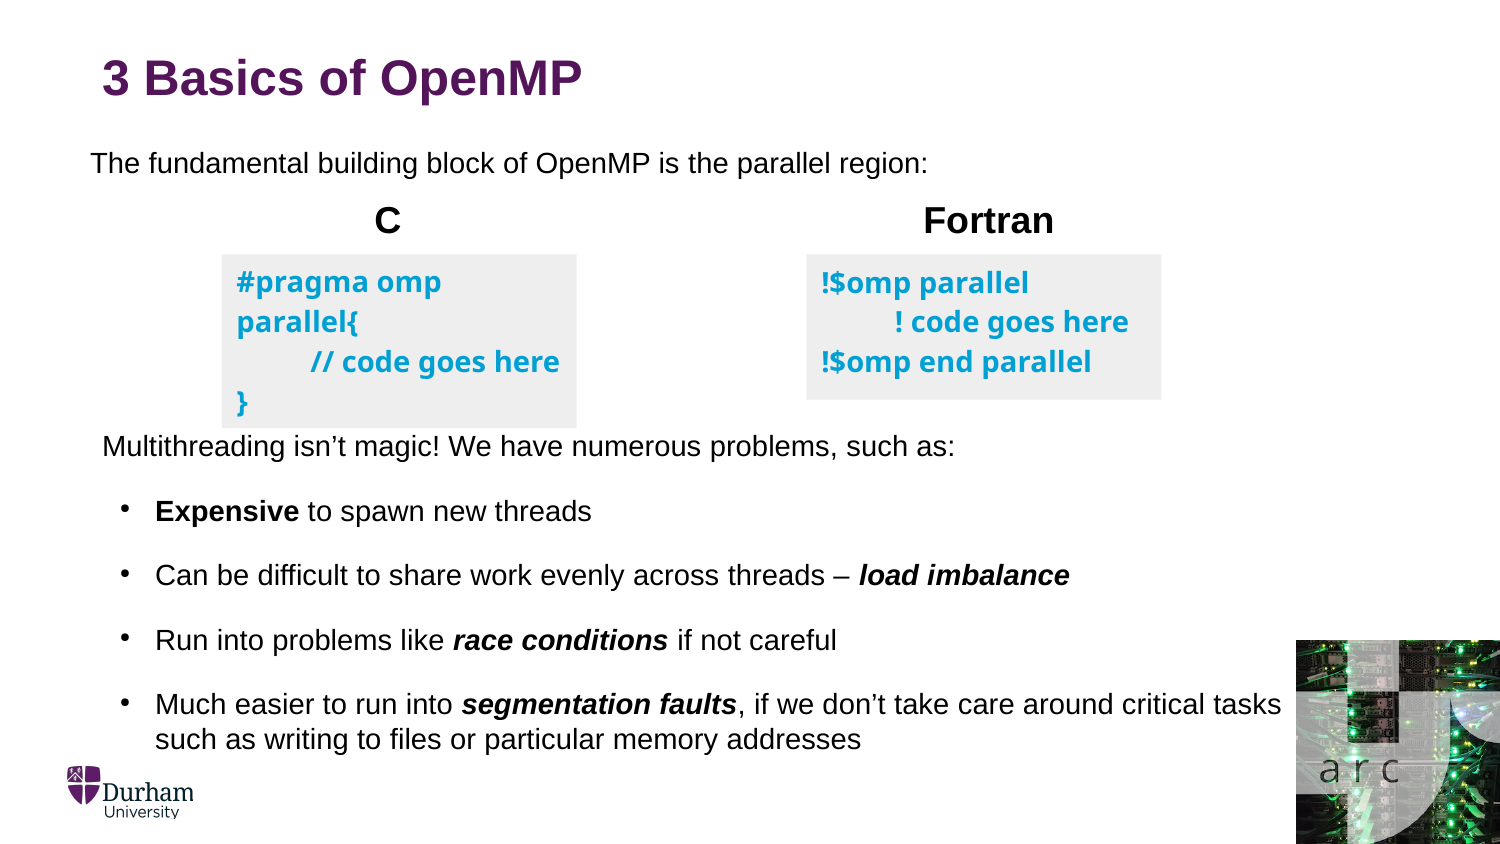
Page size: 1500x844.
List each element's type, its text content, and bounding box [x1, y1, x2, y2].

picture [67, 766, 193, 819]
picture [1296, 640, 1500, 844]
list The fundamental building block of OpenMP is the parallel region: [90, 144, 1285, 223]
text_box C [333, 191, 443, 261]
text_box #pragma omp parallel{ // code goes here } [221, 254, 577, 400]
title 3 Basics of OpenMP [101, 45, 1399, 187]
text_box !$omp parallel ! code goes here !$omp end parallel [806, 254, 1162, 400]
text_box Fortran [900, 191, 1078, 291]
list Multithreading isn’t magic! We have numerous problems, such as: Expensive to spawn new threads Can be difficult to share work evenly across threads – load imbalance Run into problems like race conditions if not careful Much easier to run into segmentation faults, if we don’t take care around critical tasks such as writing to files or particular memory addresses [101, 427, 1297, 766]
